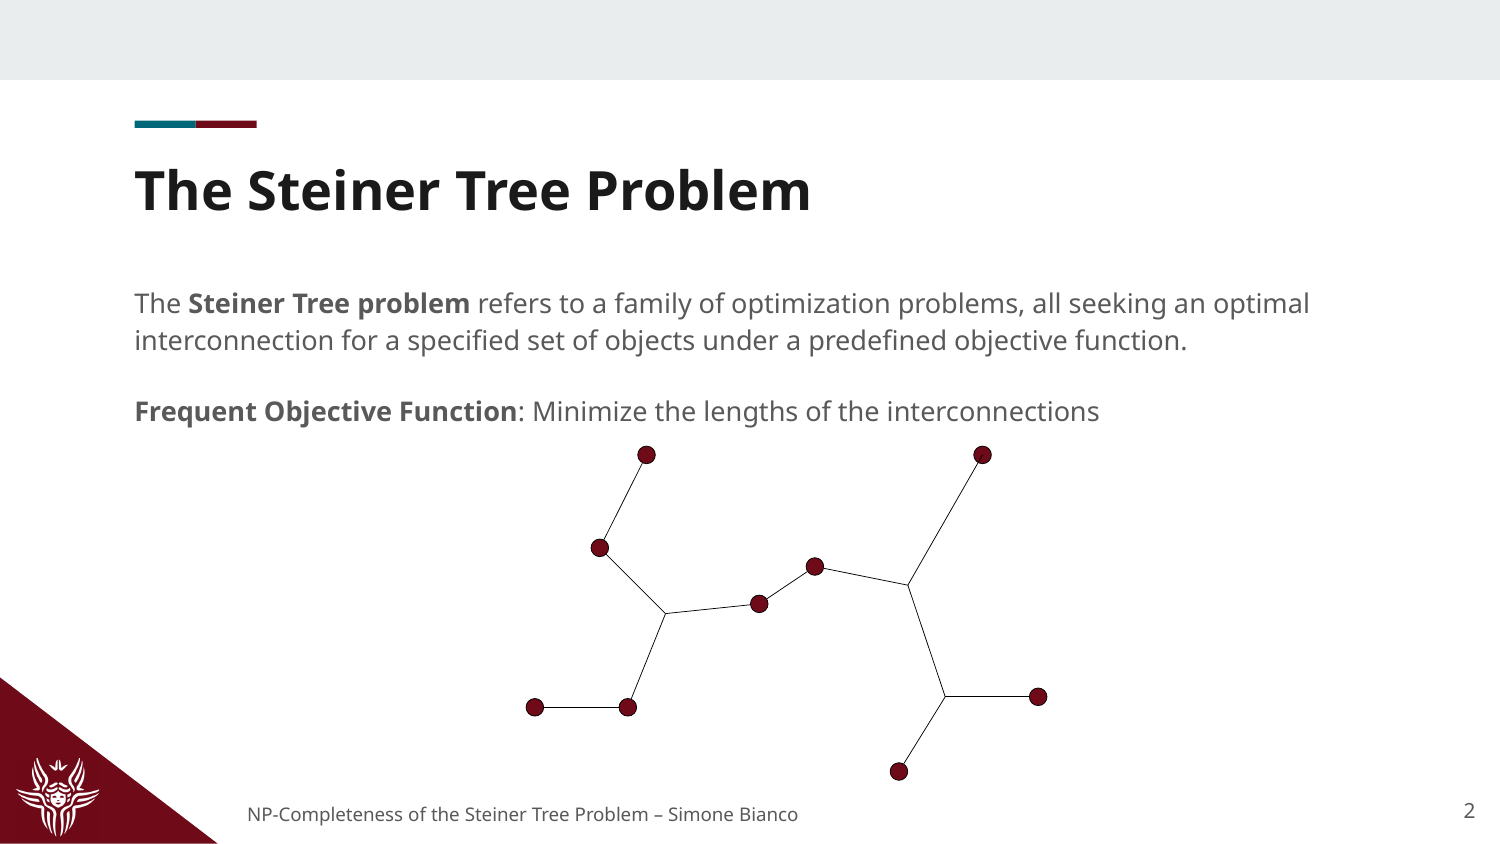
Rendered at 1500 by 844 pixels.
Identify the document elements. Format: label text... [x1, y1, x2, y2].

slide_number <number> [1400, 779, 1491, 844]
picture [16, 758, 100, 839]
list The Steiner Tree problem refers to a family of optimization problems, all seeking an optimal interconnection for a specified set of objects under a predefined objective function. Frequent Objective Function: Minimize the lengths of the interconnections [119, 266, 1418, 637]
title The Steiner Tree Problem [119, 141, 1381, 230]
subtitle NP-Completeness of the Steiner Tree Problem – Simone Bianco [232, 783, 1193, 839]
picture [525, 445, 1048, 781]
